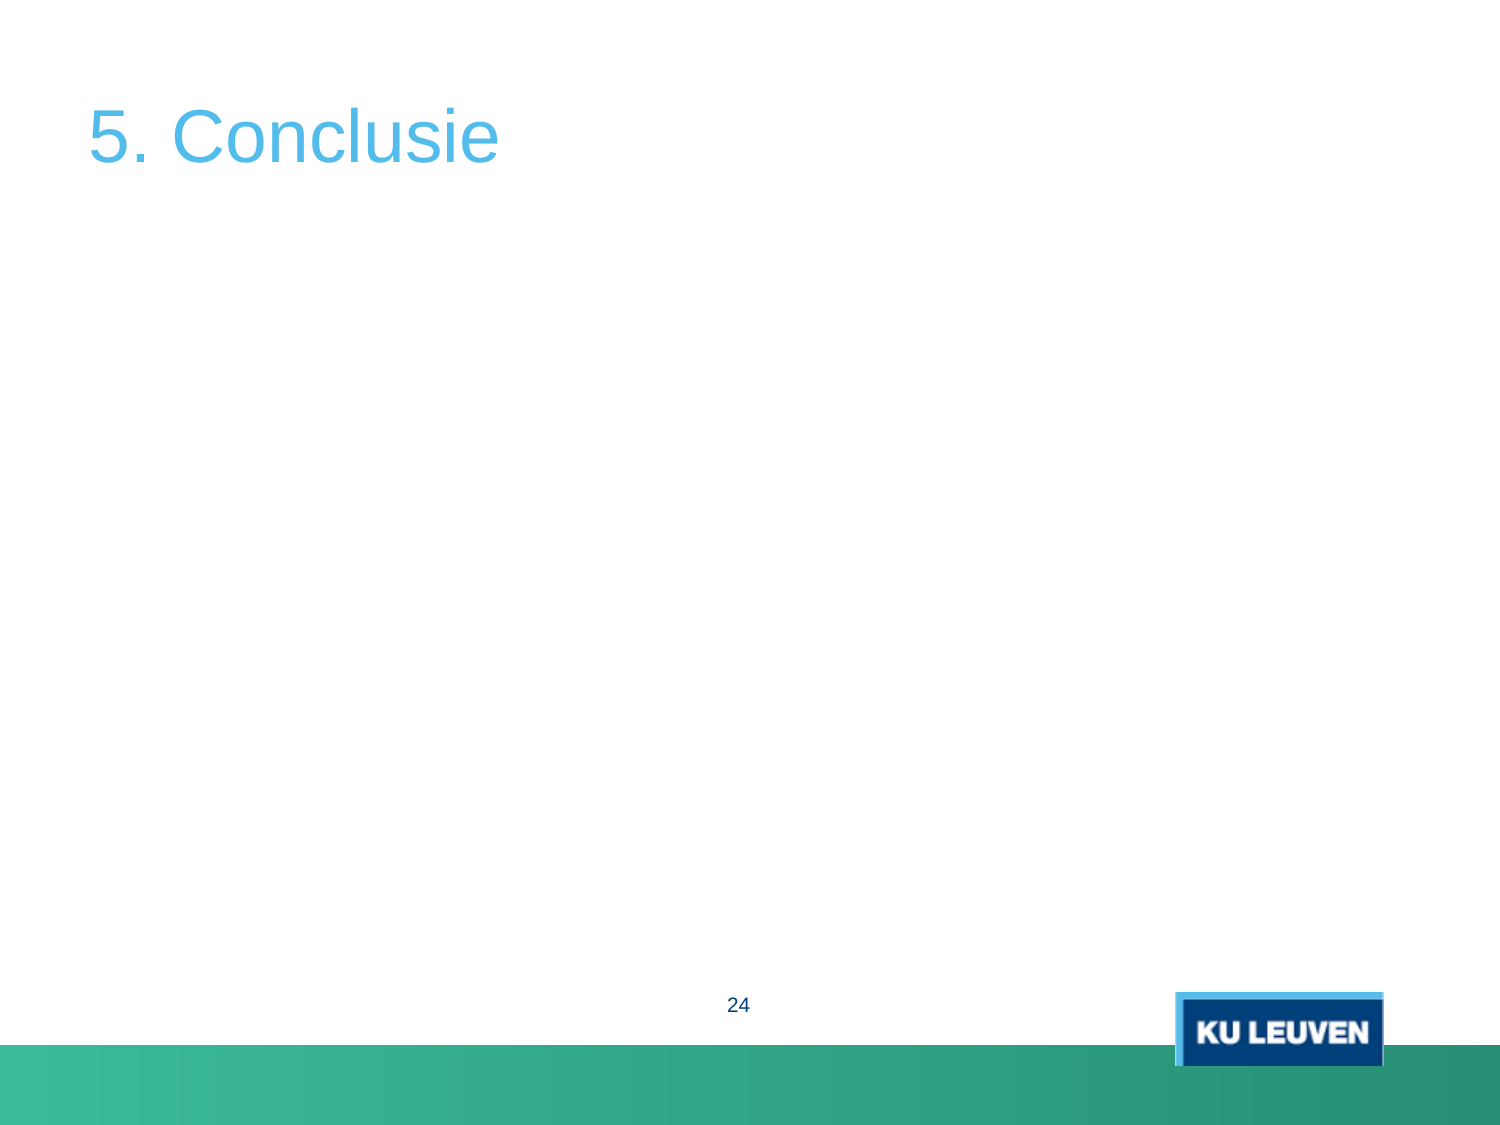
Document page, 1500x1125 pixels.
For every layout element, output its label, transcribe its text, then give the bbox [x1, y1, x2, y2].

picture [1175, 992, 1384, 1066]
slide_number <number> [596, 992, 750, 1040]
title 5. Conclusie [88, 29, 1456, 178]
